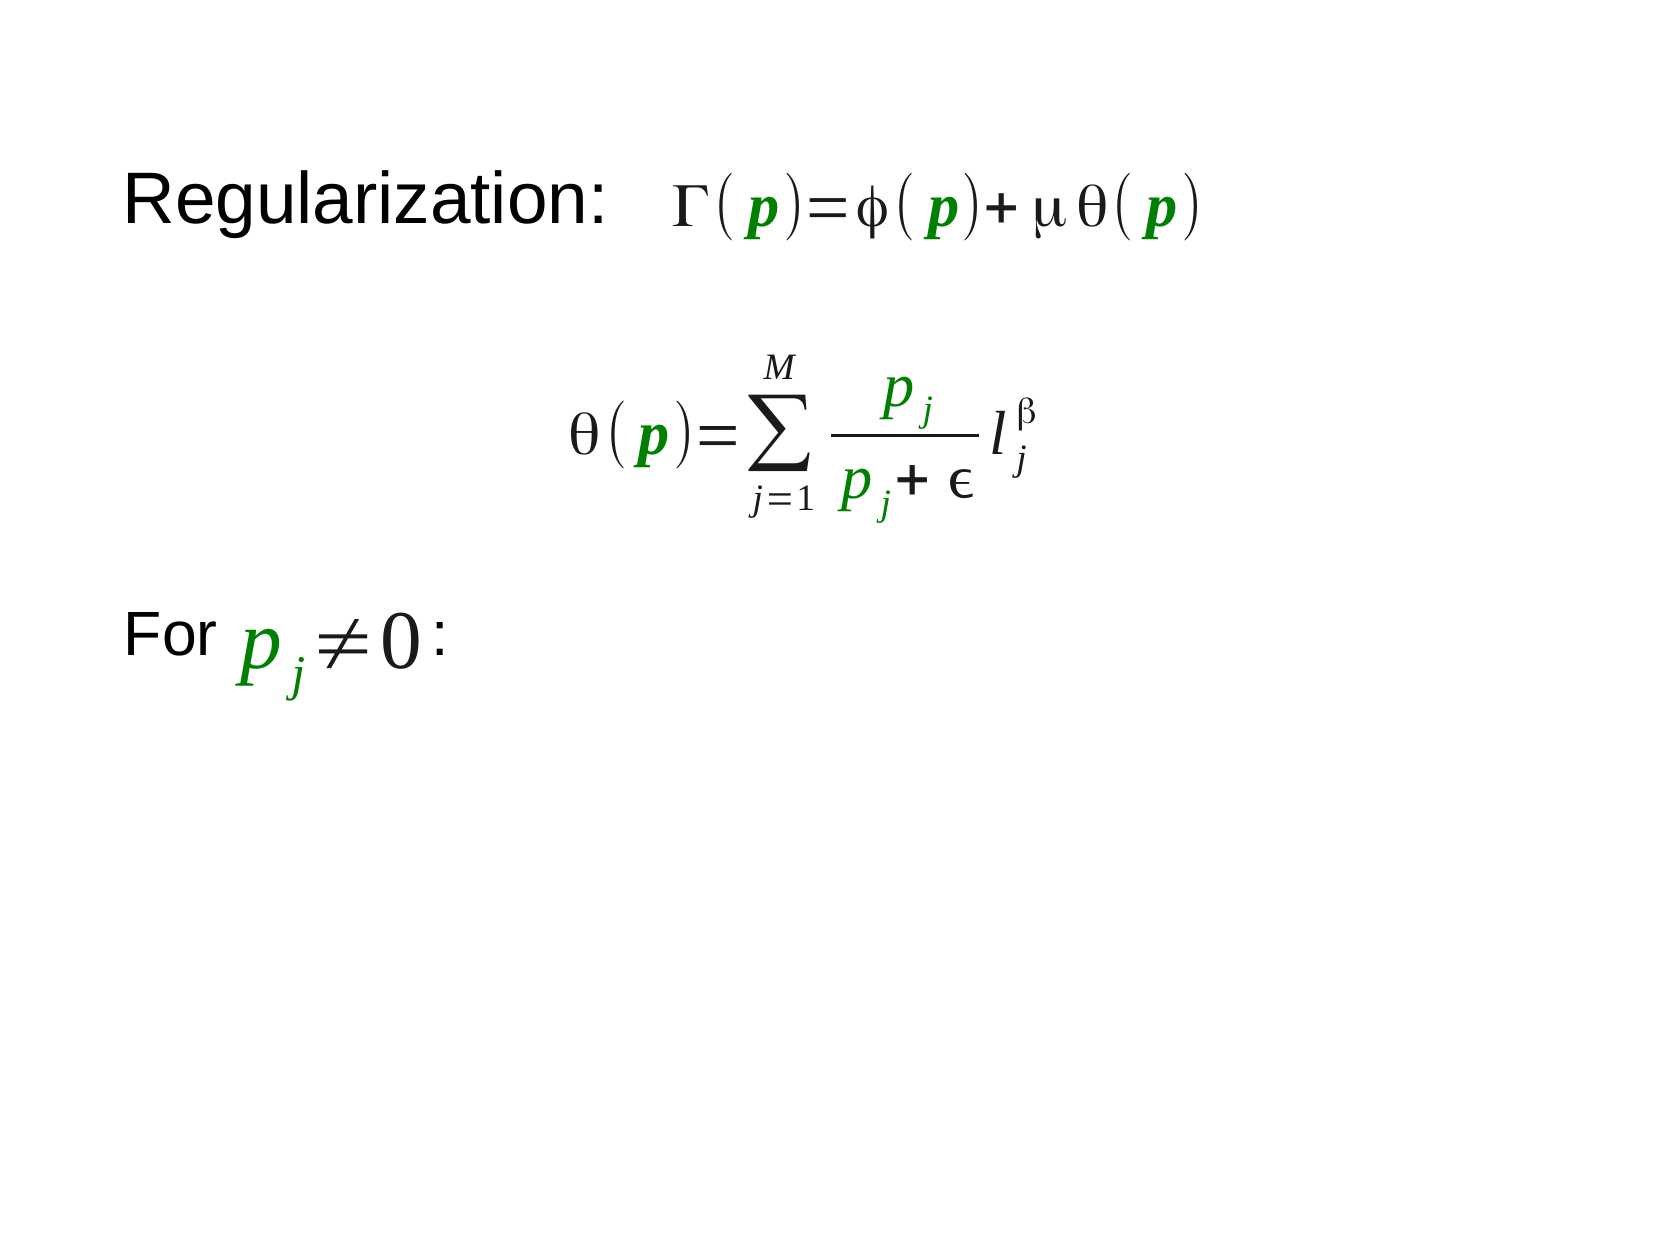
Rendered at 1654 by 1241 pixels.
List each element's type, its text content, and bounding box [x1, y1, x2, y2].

text_box Regularization: [107, 150, 624, 256]
text_box : [416, 591, 464, 685]
chart [663, 166, 1208, 247]
chart [222, 591, 428, 704]
chart [562, 345, 1044, 525]
text_box For [109, 591, 222, 685]
